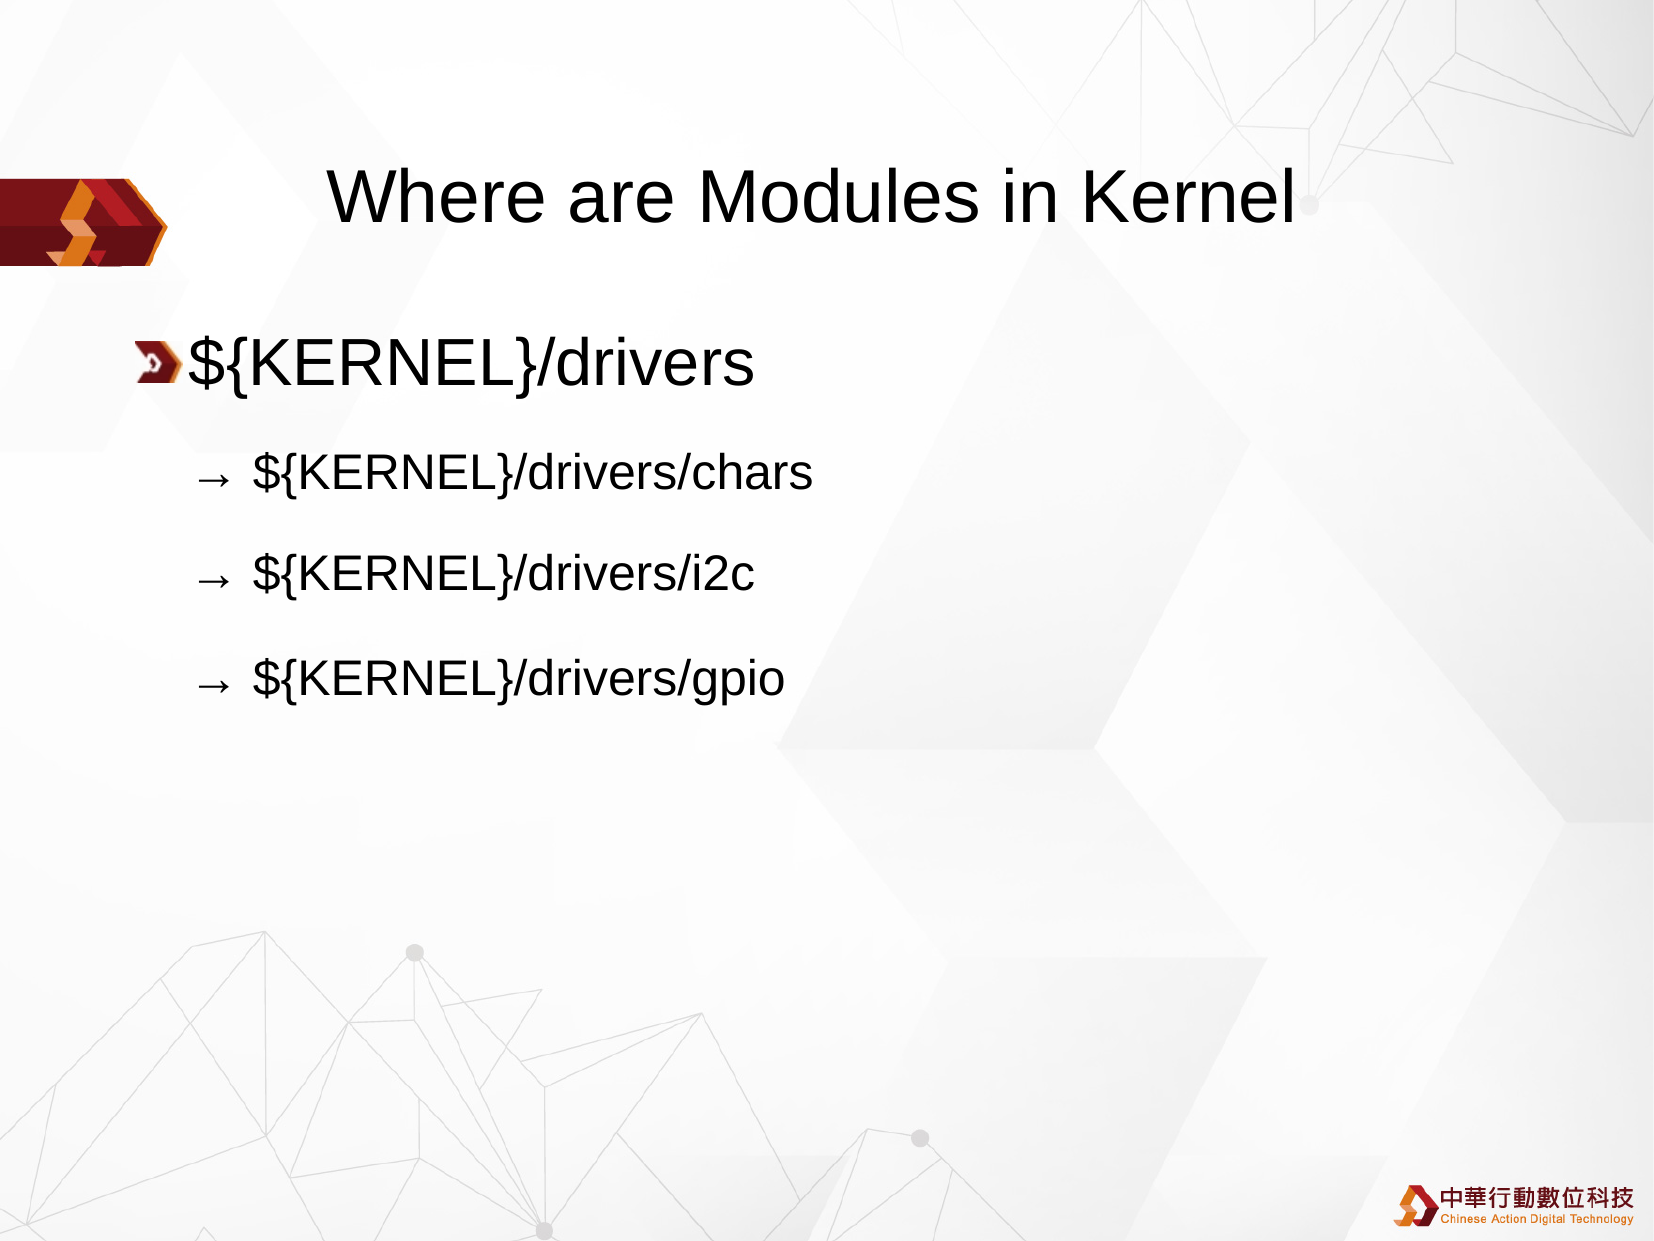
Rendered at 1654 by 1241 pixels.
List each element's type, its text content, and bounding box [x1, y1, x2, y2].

list ${KERNEL}/drivers → ${KERNEL}/drivers/chars → ${KERNEL}/drivers/i2c → ${KERNEL}/drivers/gpio [118, 324, 1571, 1062]
title Where are Modules in Kernel [118, 112, 1506, 281]
picture [0, 0, 1654, 1241]
